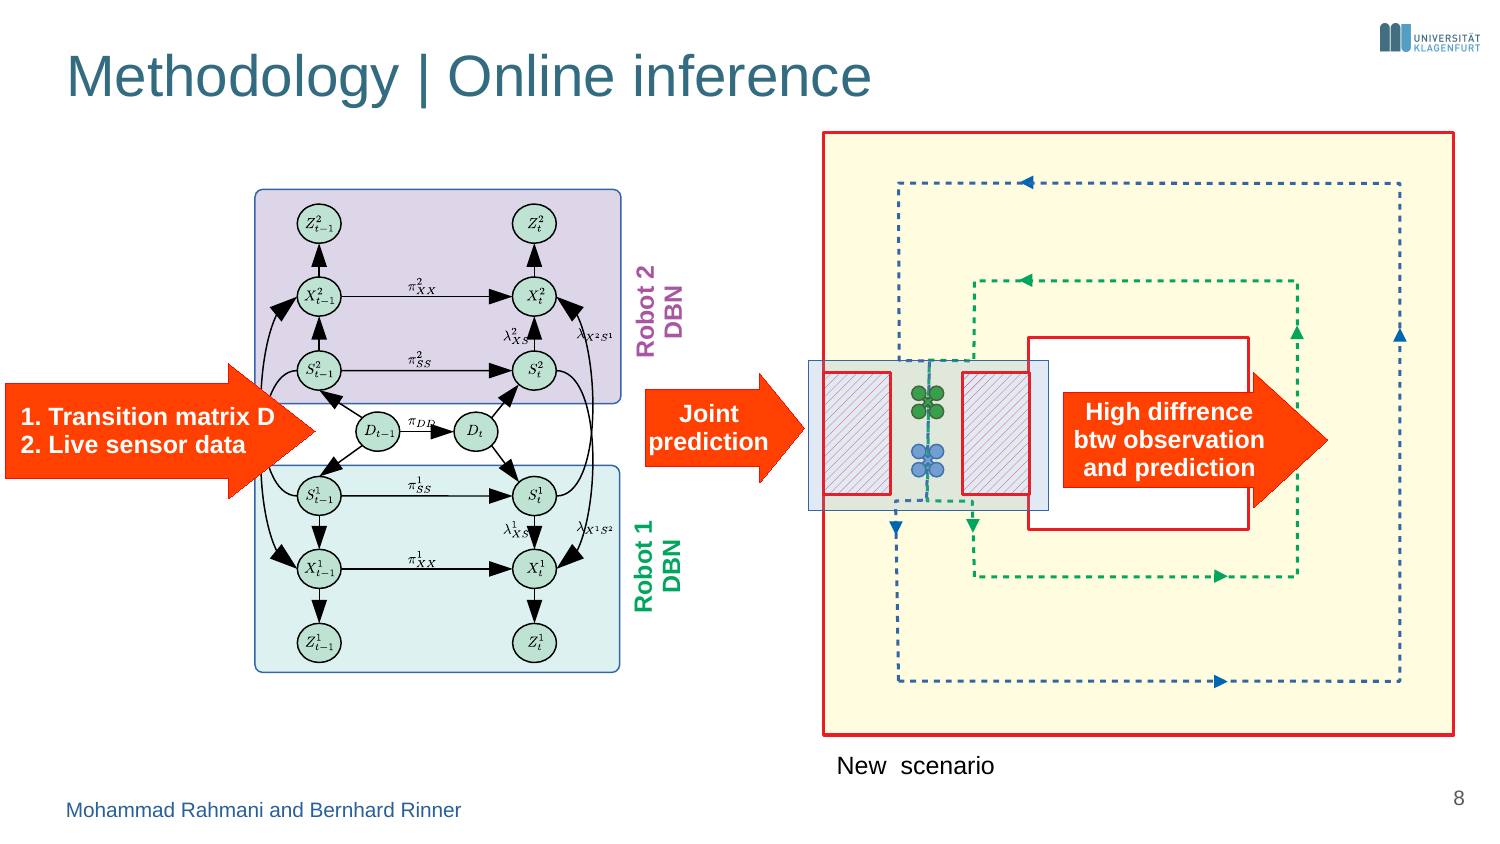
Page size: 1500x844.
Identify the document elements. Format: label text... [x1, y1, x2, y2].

text_box [408, 418, 417, 425]
text_box [254, 189, 621, 404]
text_box [454, 412, 498, 452]
text_box [808, 132, 1454, 736]
title Methodology | Online inference [51, 23, 1449, 118]
text_box [426, 419, 435, 427]
text_box [355, 412, 400, 452]
picture [1449, 23, 1480, 52]
text_box New scenario [821, 744, 1184, 826]
text_box 1. Transition matrix D 2. Live sensor data [5, 363, 316, 499]
text_box [416, 419, 426, 427]
text_box Robot 2 DBN [623, 204, 723, 374]
text_box Robot 1 DBN [621, 458, 721, 629]
text_box [254, 465, 620, 673]
text_box Joint prediction [645, 373, 805, 483]
text_box High diffrence btw observation and prediction [1063, 372, 1328, 508]
text_box <number> [1389, 764, 1480, 830]
